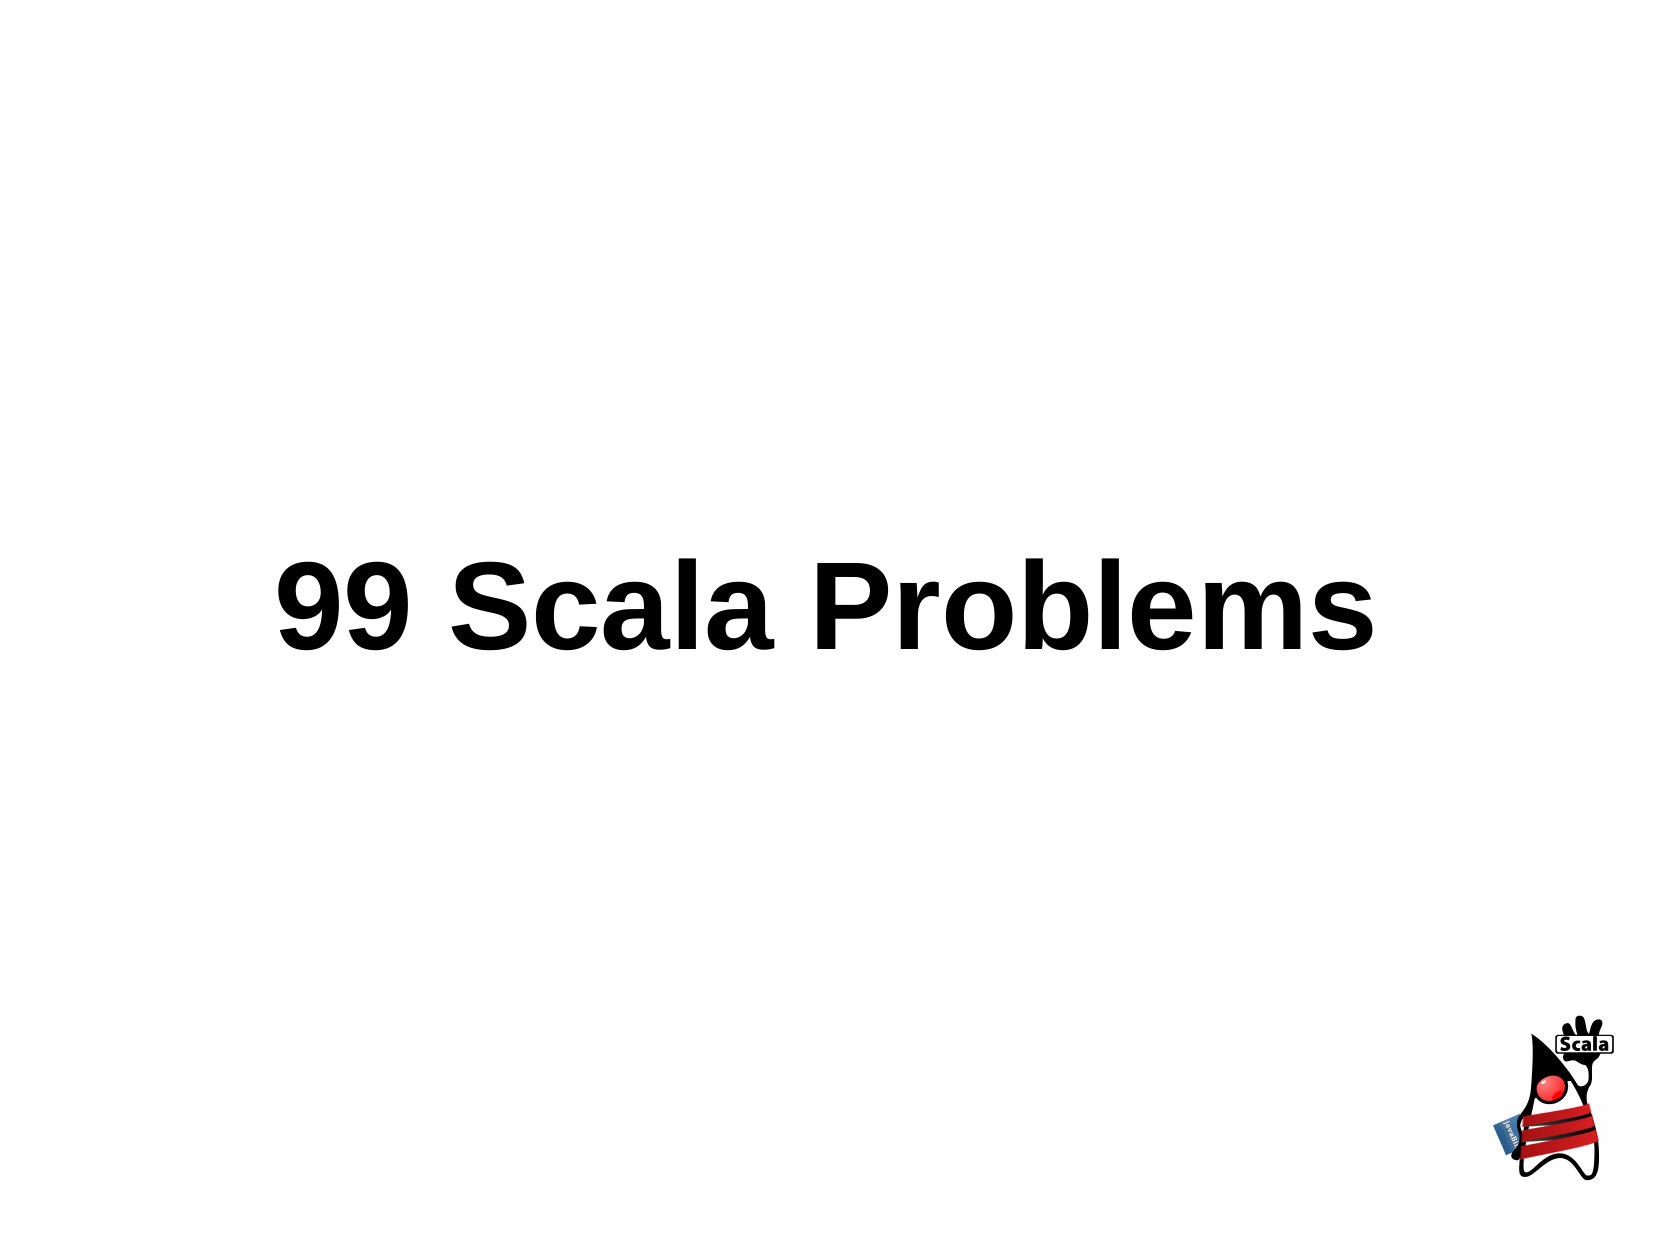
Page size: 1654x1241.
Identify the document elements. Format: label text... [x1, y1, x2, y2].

picture [1462, 969, 1654, 1241]
title 99 Scala Problems [82, 49, 1571, 1163]
